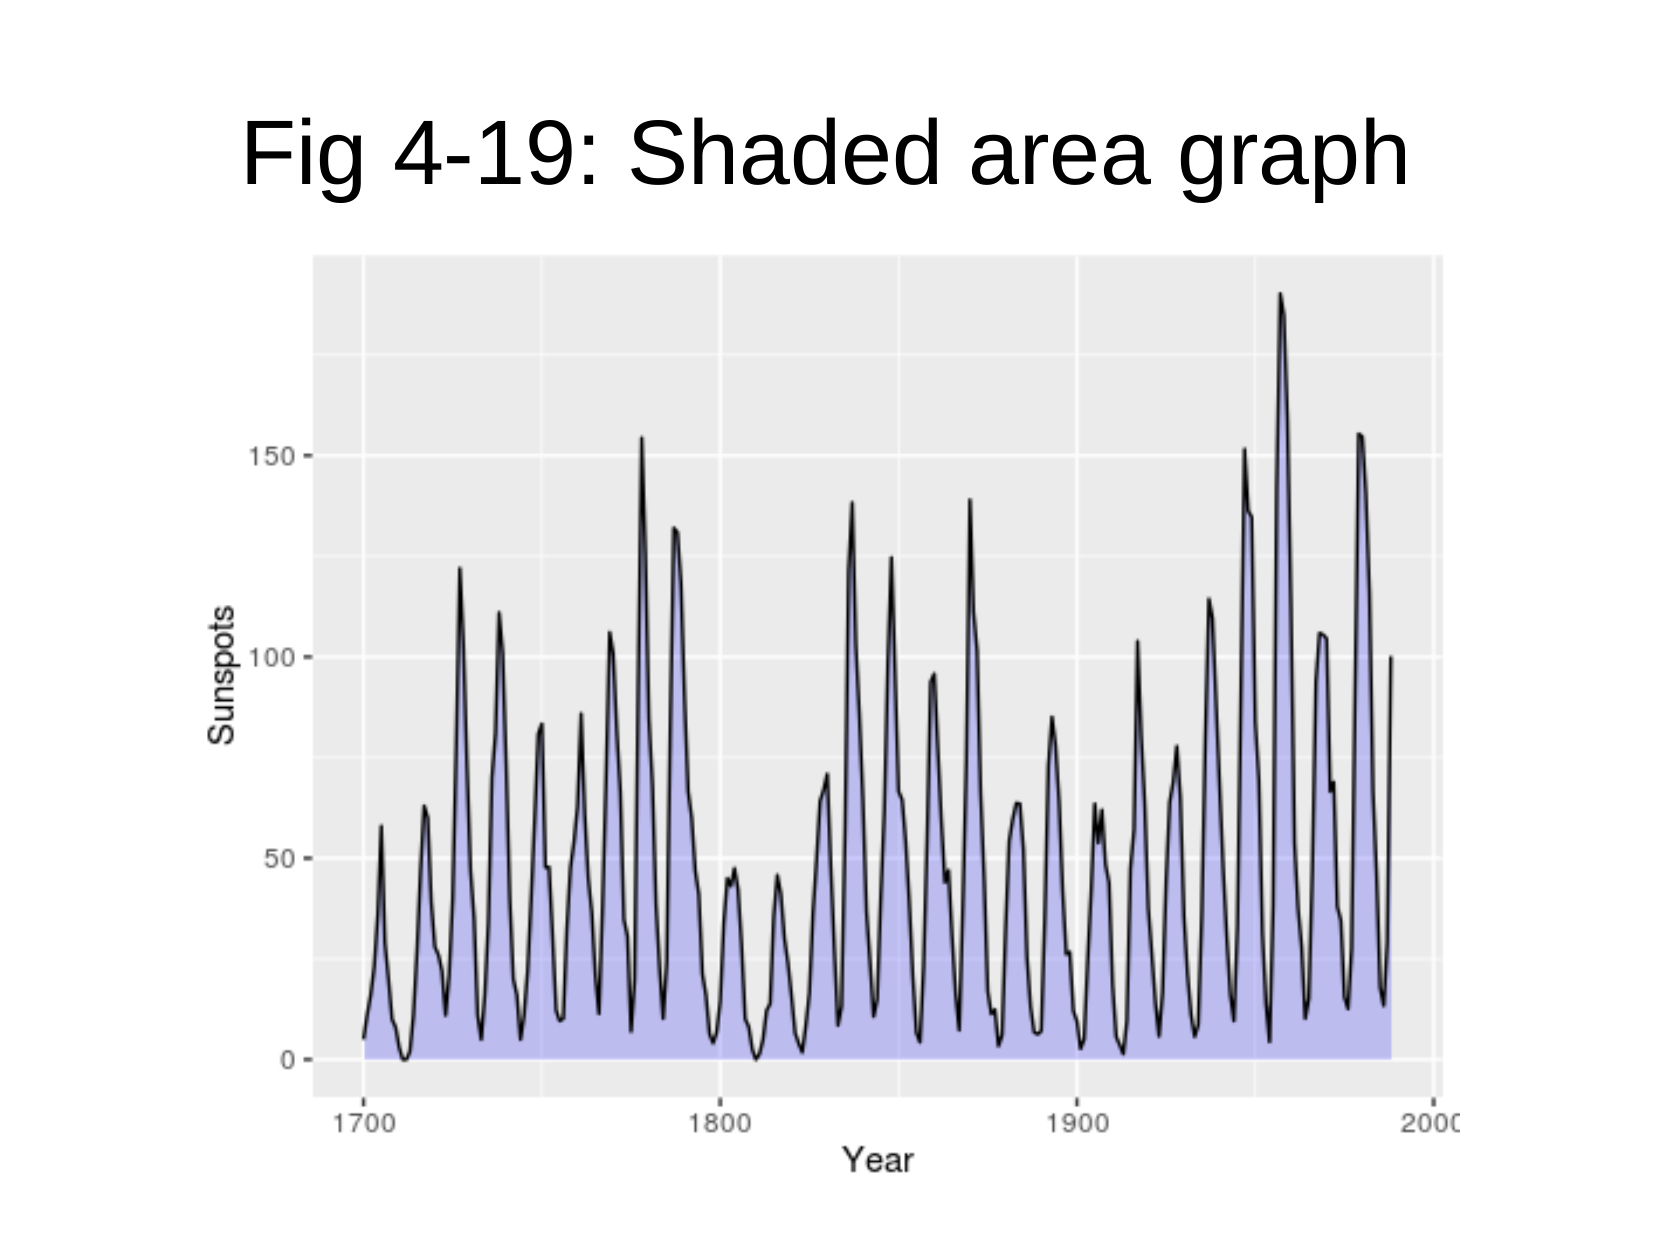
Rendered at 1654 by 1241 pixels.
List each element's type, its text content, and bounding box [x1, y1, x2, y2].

title Fig 4-19: Shaded area graph [82, 49, 1571, 257]
picture [185, 239, 1460, 1196]
